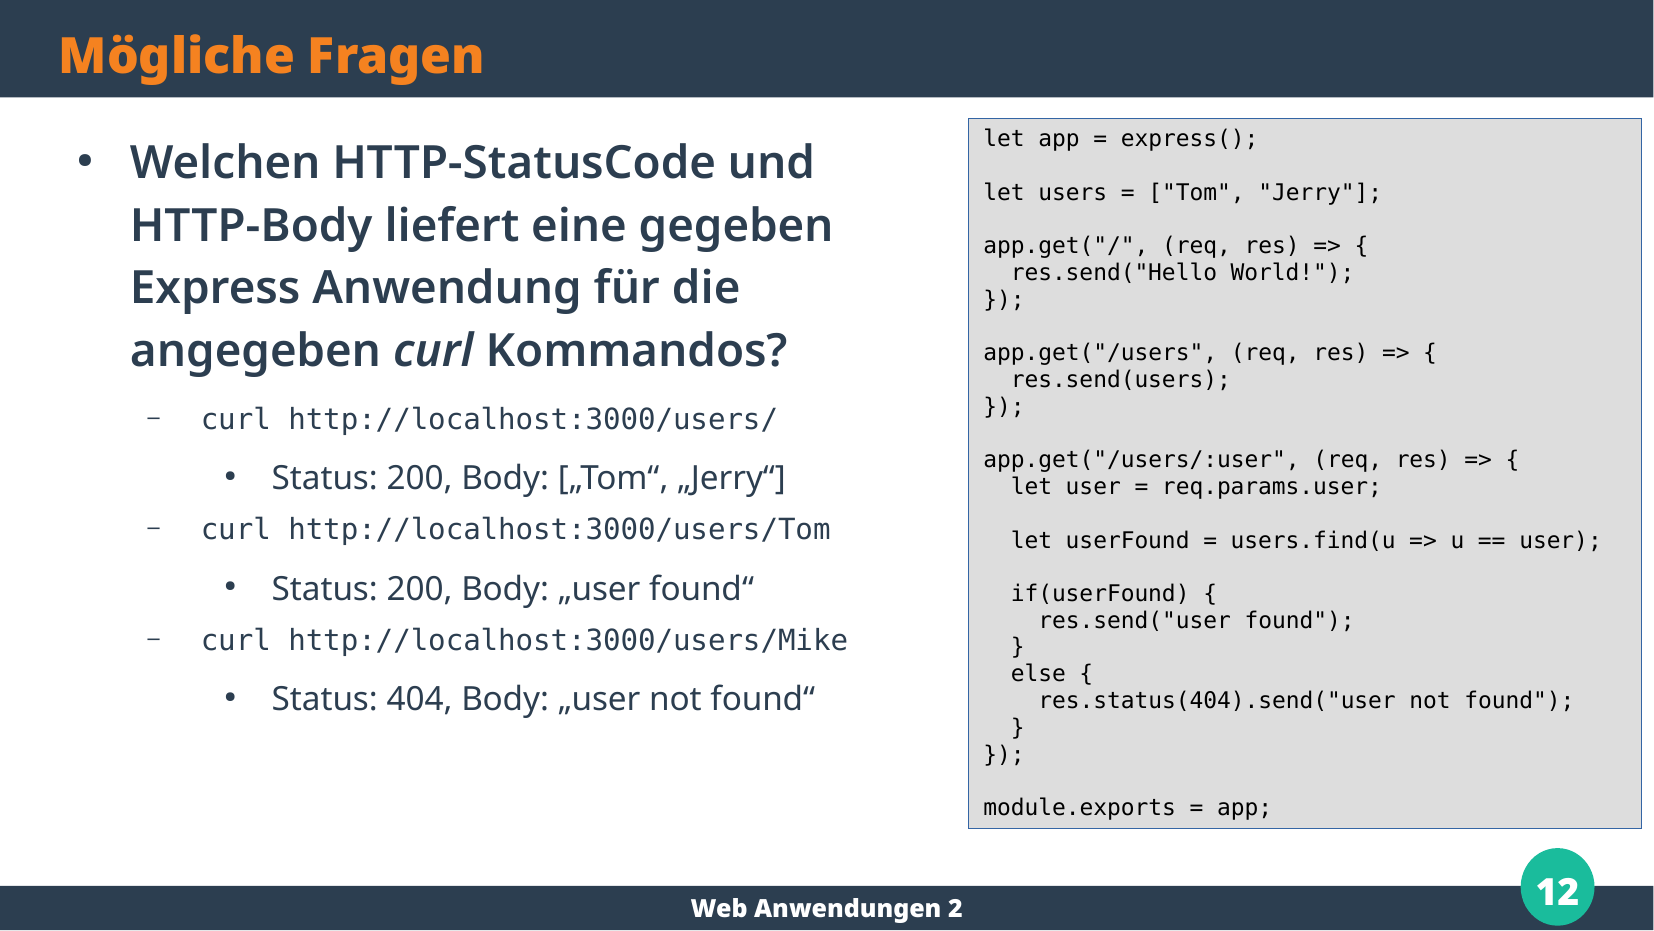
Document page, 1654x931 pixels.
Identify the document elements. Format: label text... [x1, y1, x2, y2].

text_box let app = express(); let users = ["Tom", "Jerry"]; app.get("/", (req, res) => { res.send("Hello World!"); }); app.get("/users", (req, res) => { res.send(users); }); app.get("/users/:user", (req, res) => { let user = req.params.user; let userFound = users.find(u => u == user); if(userFound) { res.send("user found"); } else { res.status(404).send("user not found"); } }); module.exports = app; [968, 118, 1642, 829]
title Mögliche Fragen [59, 8, 1595, 89]
list Welchen HTTP-StatusCode und HTTP-Body liefert eine gegeben Express Anwendung für die angegeben curl Kommandos? curl http://localhost:3000/users/ Status: 200, Body: [„Tom“, „Jerry“] curl http://localhost:3000/users/Tom Status: 200, Body: „user found“ curl http://localhost:3000/users/Mike Status: 404, Body: „user not found“ [59, 129, 957, 864]
